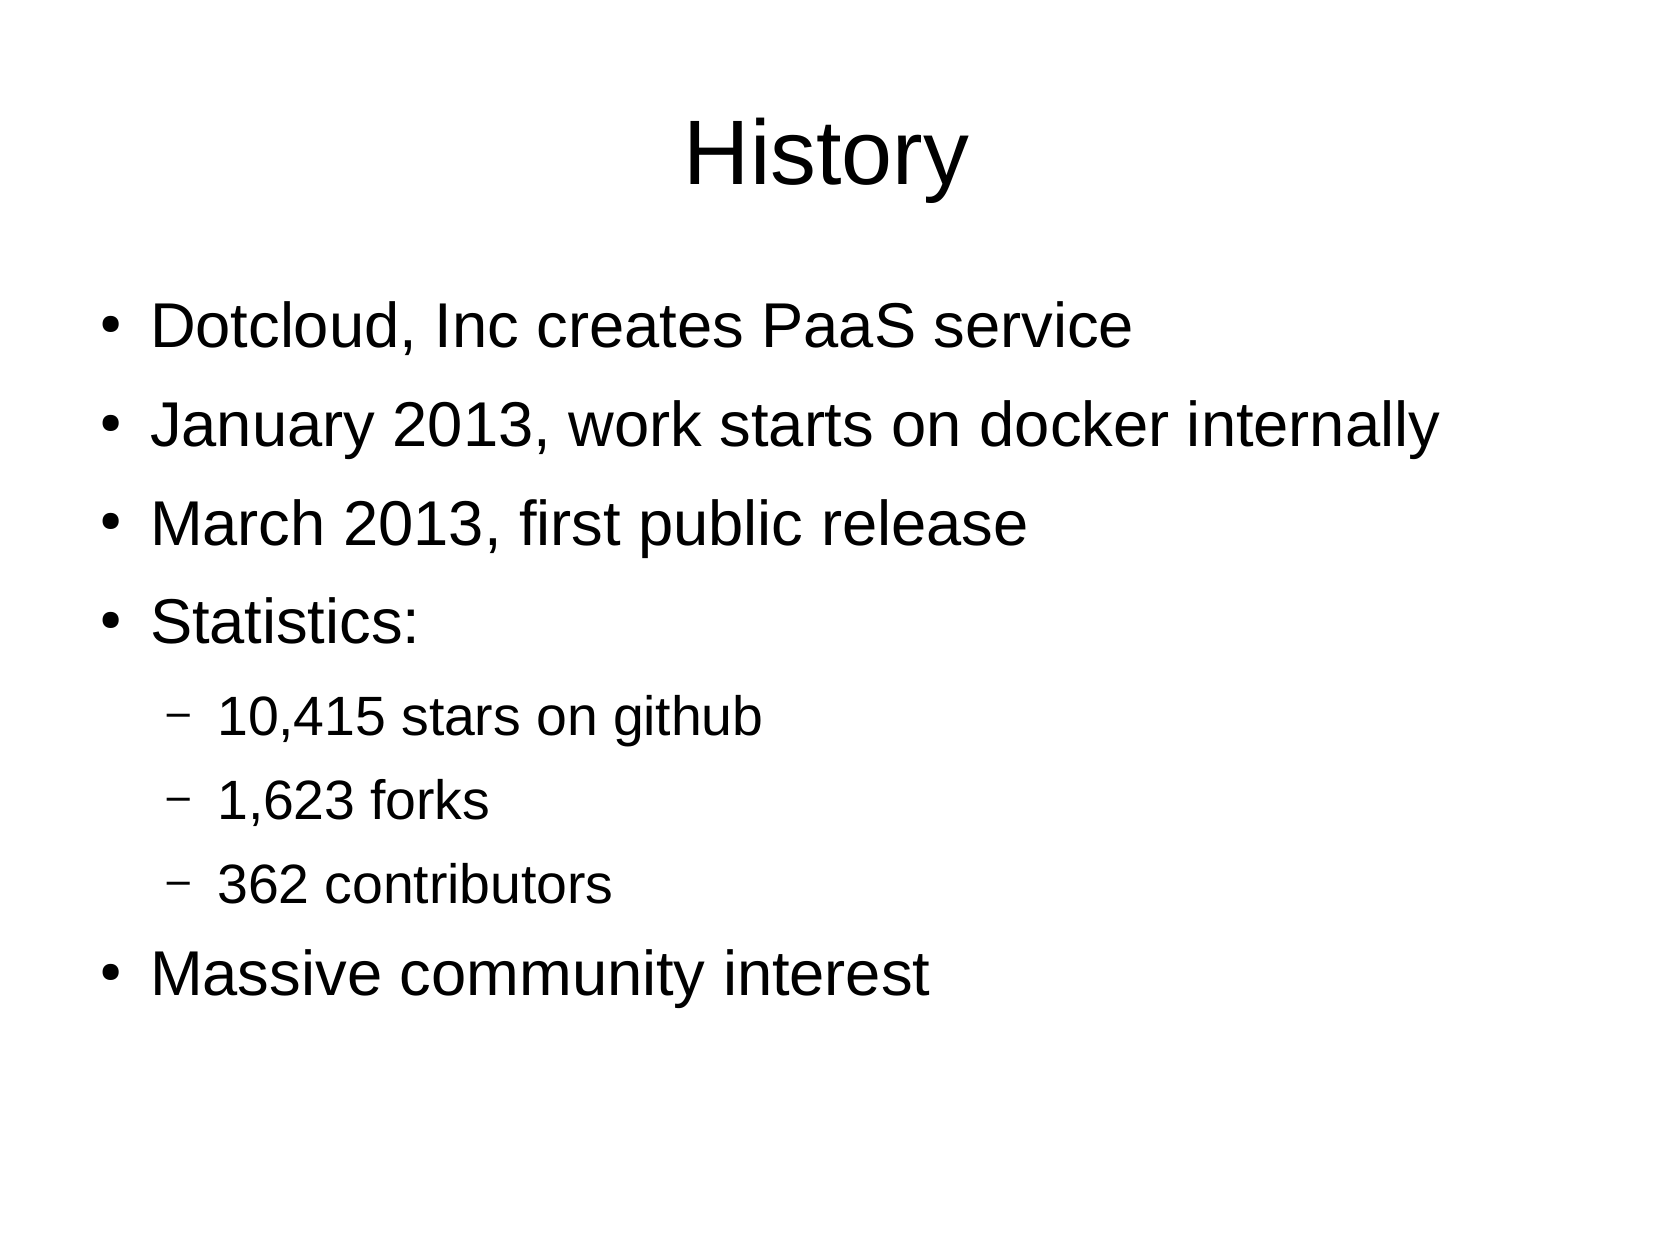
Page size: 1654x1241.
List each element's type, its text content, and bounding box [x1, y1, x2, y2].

list Dotcloud, Inc creates PaaS service January 2013, work starts on docker internally March 2013, first public release Statistics: 10,415 stars on github 1,623 forks 362 contributors Massive community interest [82, 290, 1571, 1010]
title History [82, 49, 1571, 257]
